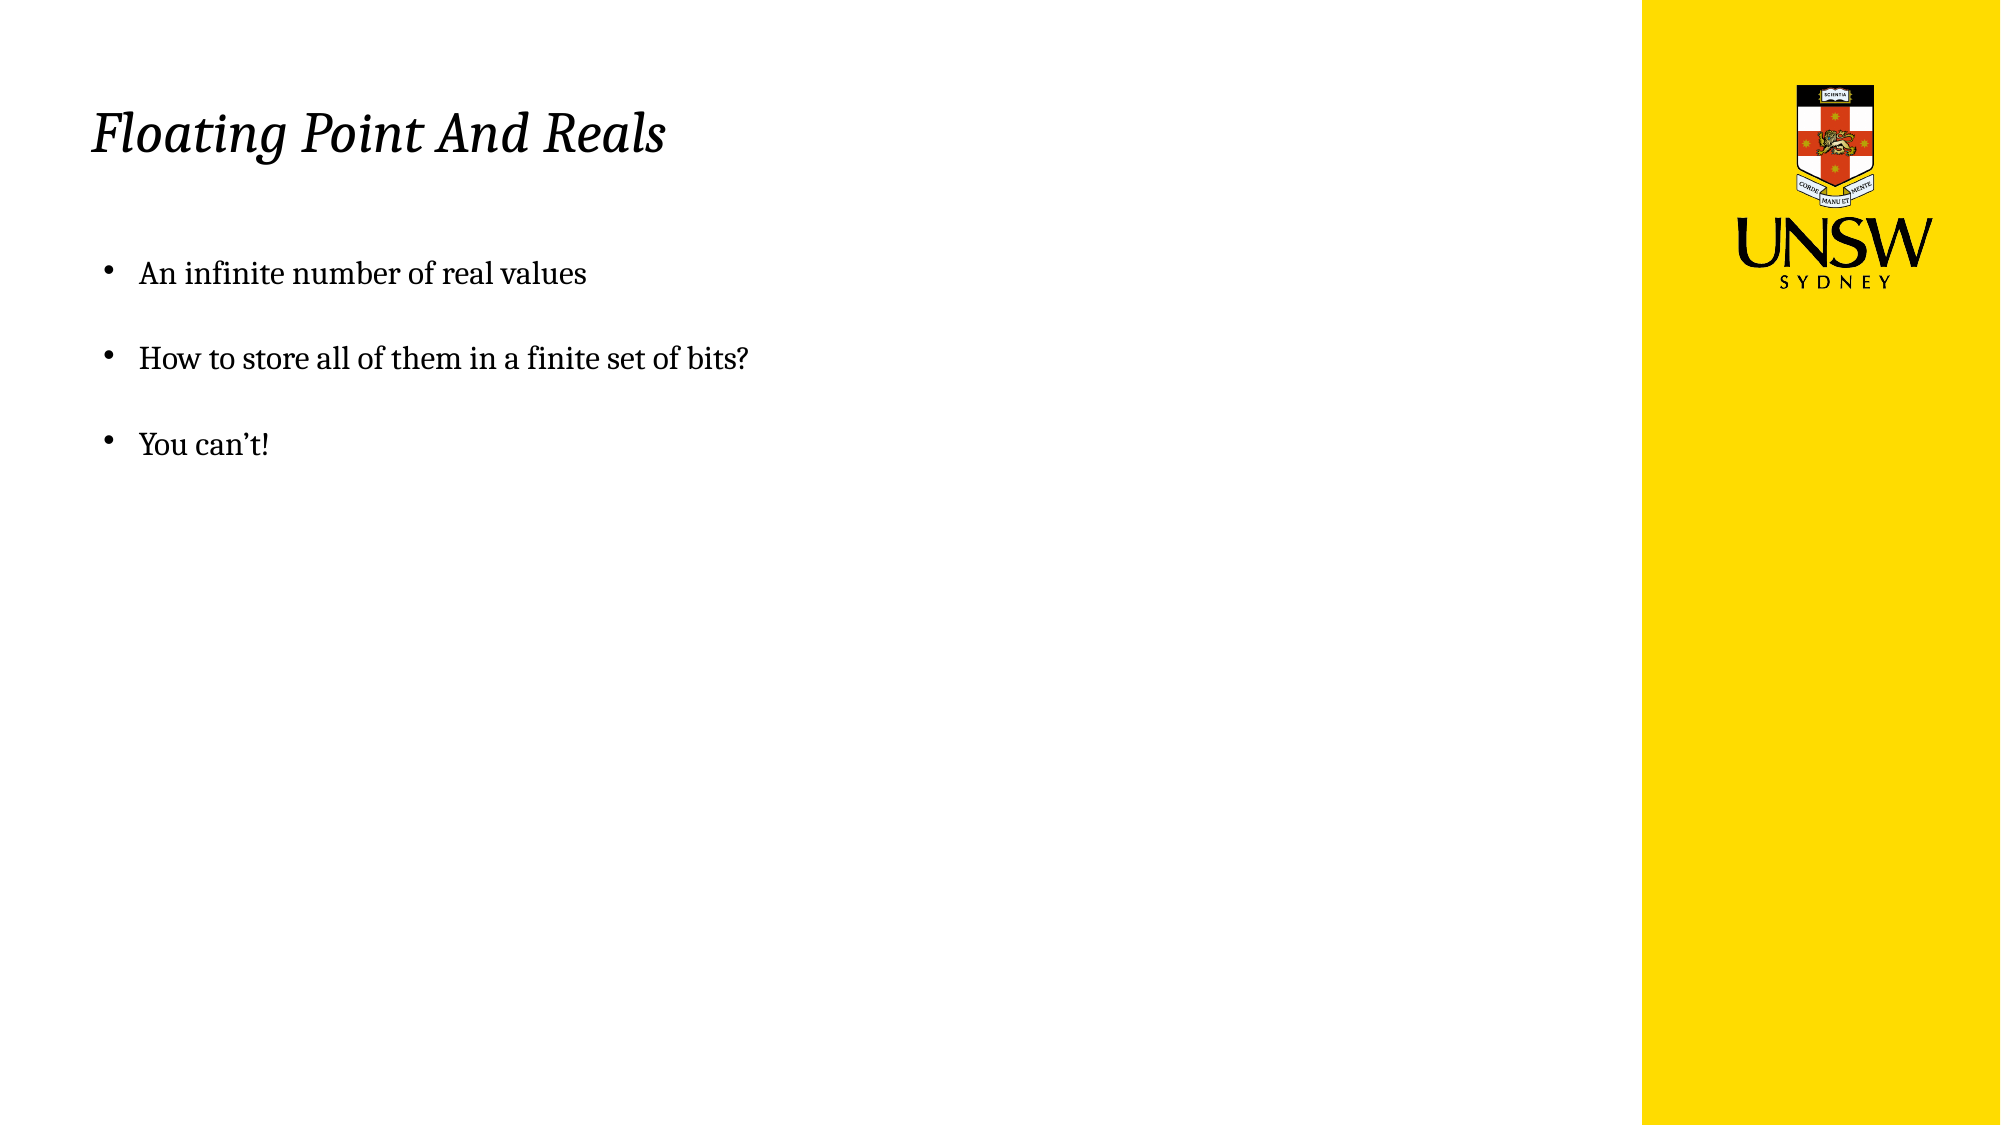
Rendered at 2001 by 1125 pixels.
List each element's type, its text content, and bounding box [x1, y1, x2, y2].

picture [1737, 85, 1933, 289]
title Floating Point And Reals [76, 86, 922, 212]
text_box An infinite number of real values How to store all of them in a finite set of bits? You can’t! [88, 243, 1609, 470]
